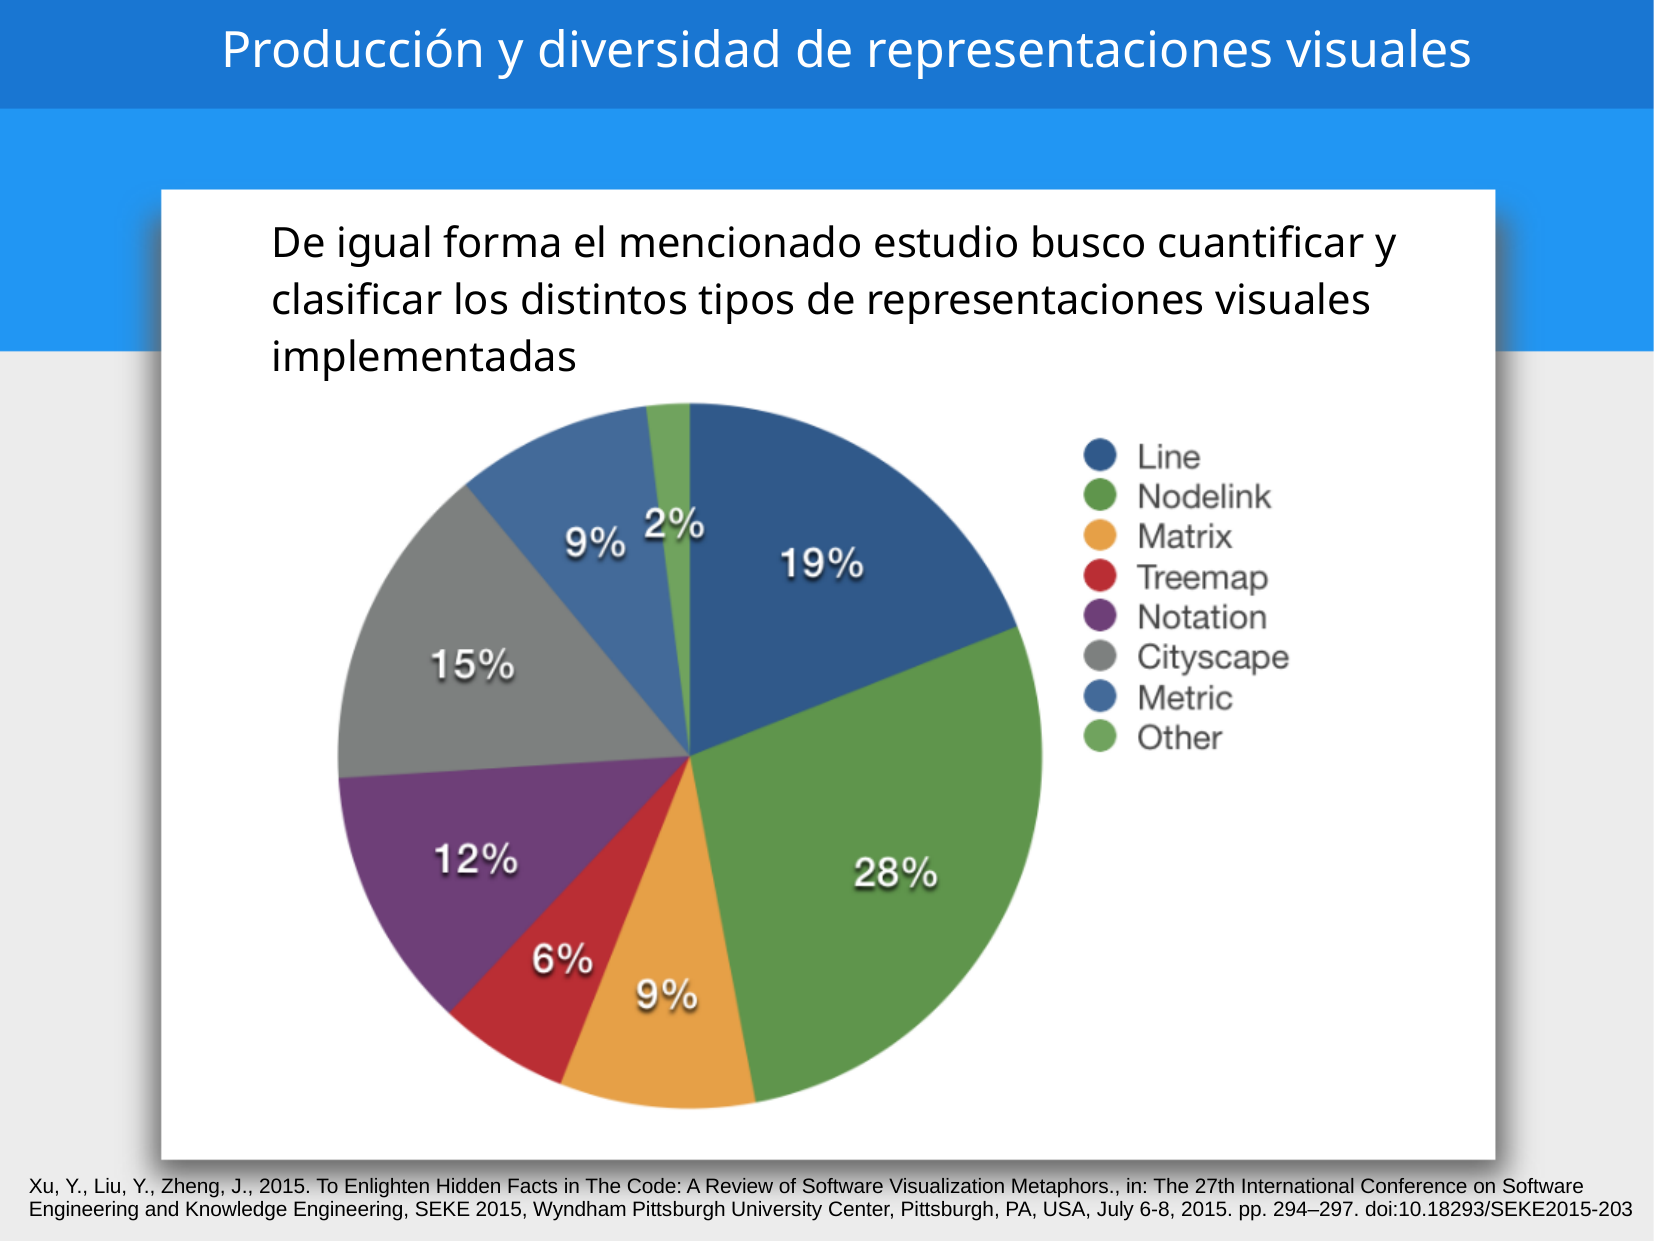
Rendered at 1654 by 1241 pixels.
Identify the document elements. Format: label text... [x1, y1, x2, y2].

picture [0, 0, 1654, 1241]
text_box Xu, Y., Liu, Y., Zheng, J., 2015. To Enlighten Hidden Facts in The Code: A Review of Software Visualization Metaphors., in: The 27th International Conference on Software Engineering and Knowledge Engineering, SEKE 2015, Wyndham Pittsburgh University Center, Pittsburgh, PA, USA, July 6-8, 2015. pp. 294–297. doi:10.18293/SEKE2015-203 [14, 1167, 1654, 1229]
title Producción y diversidad de representaciones visuales [94, 13, 1583, 83]
list De igual forma el mencionado estudio busco cuantificar y clasificar los distintos tipos de representaciones visuales implementadas [200, 212, 1453, 1123]
